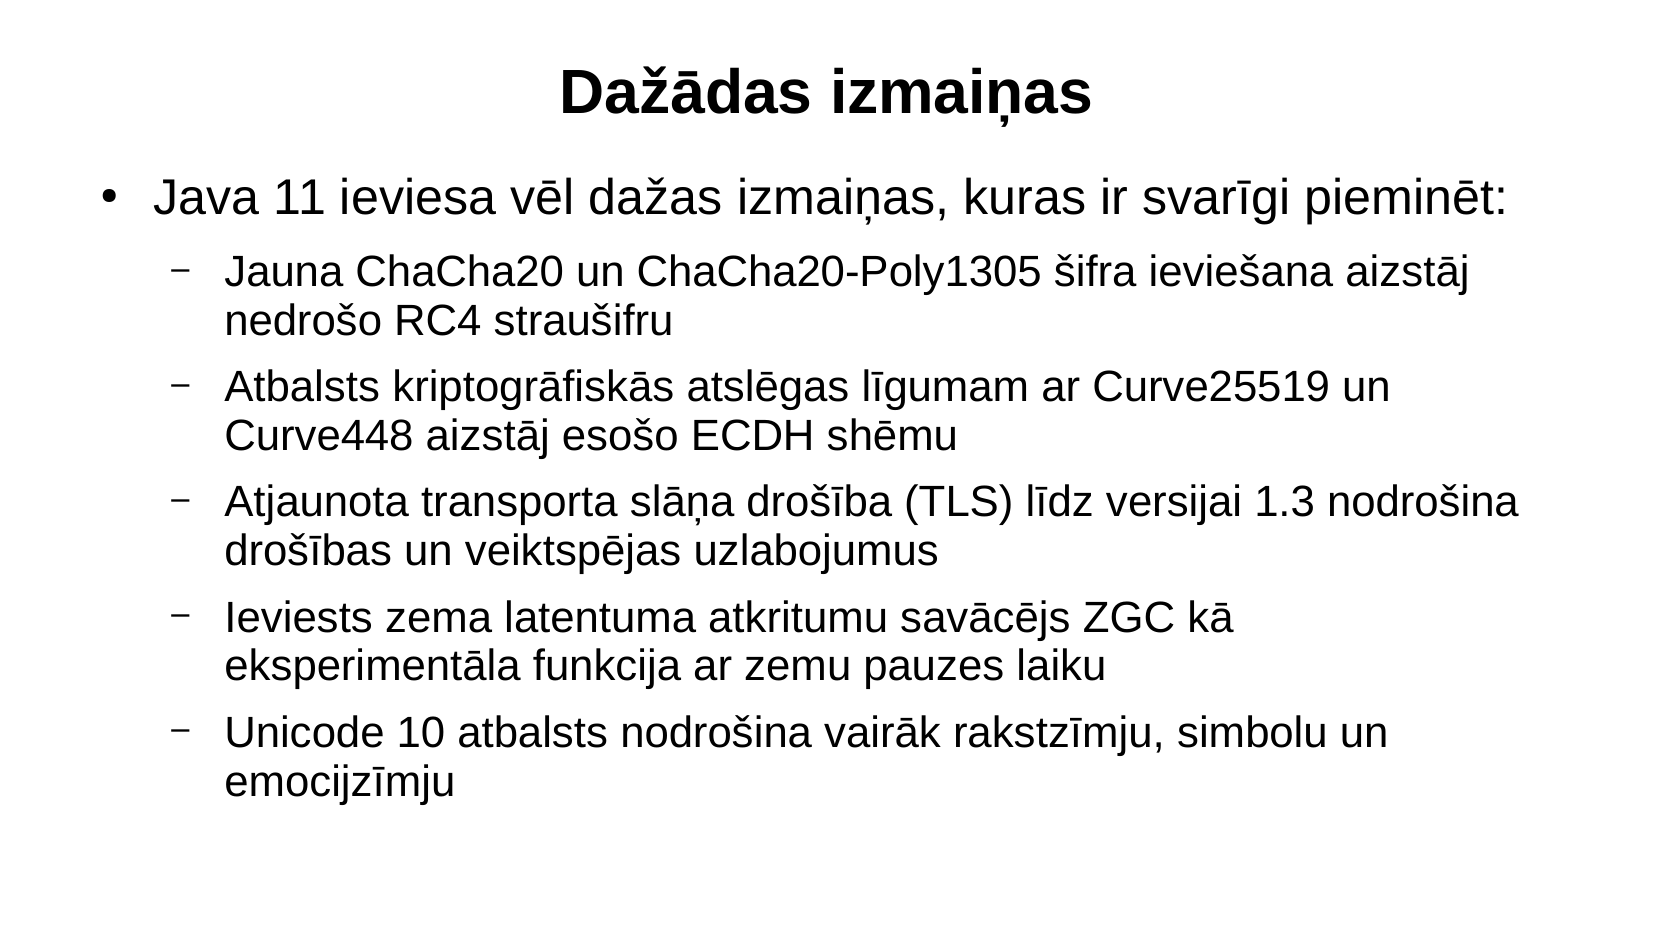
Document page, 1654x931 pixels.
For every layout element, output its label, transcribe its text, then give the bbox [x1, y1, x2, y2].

list Java 11 ieviesa vēl dažas izmaiņas, kuras ir svarīgi pieminēt: Jauna ChaCha20 un ChaCha20-Poly1305 šifra ieviešana aizstāj nedrošo RC4 straušifru Atbalsts kriptogrāfiskās atslēgas līgumam ar Curve25519 un Curve448 aizstāj esošo ECDH shēmu Atjaunota transporta slāņa drošība (TLS) līdz versijai 1.3 nodrošina drošības un veiktspējas uzlabojumus Ieviests zema latentuma atkritumu savācējs ZGC kā eksperimentāla funkcija ar zemu pauzes laiku Unicode 10 atbalsts nodrošina vairāk rakstzīmju, simbolu un emocijzīmju [82, 168, 1538, 889]
title Dažādas izmaiņas [82, 37, 1571, 147]
